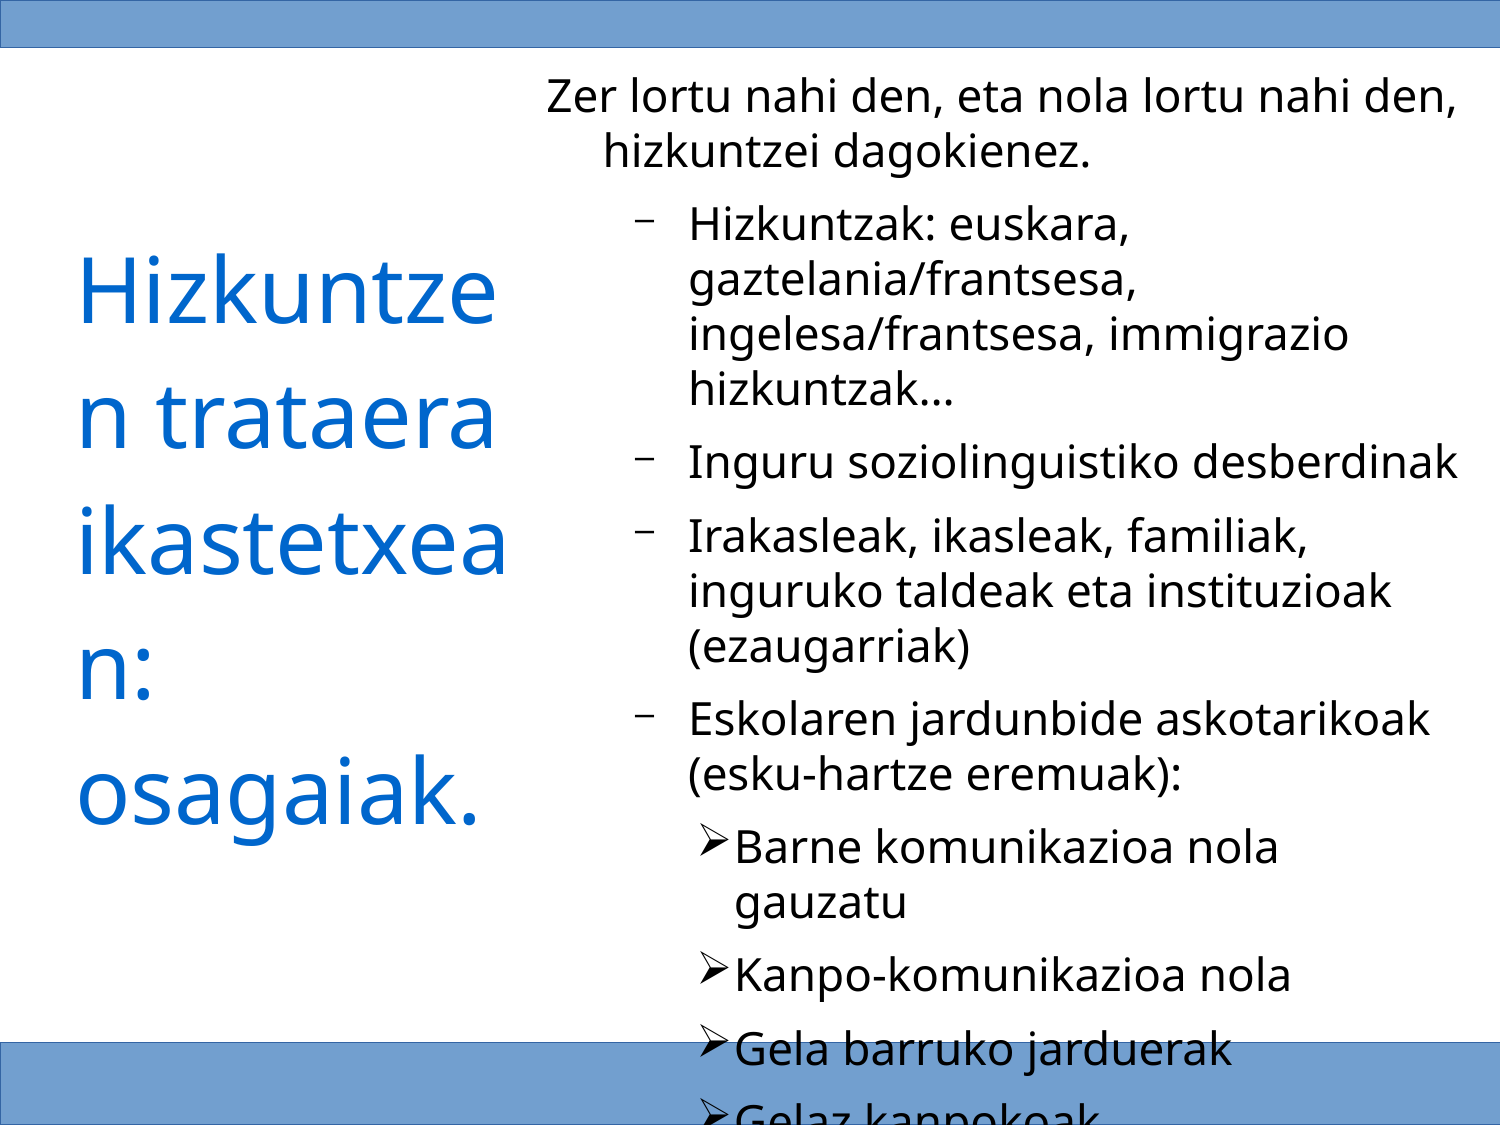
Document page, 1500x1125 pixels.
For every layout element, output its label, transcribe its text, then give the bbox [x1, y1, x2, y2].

title Hizkuntzen trataera ikastetxean: osagaiak. [75, 37, 532, 1040]
list Zer lortu nahi den, eta nola lortu nahi den, hizkuntzei dagokienez. Hizkuntzak: euskara, gaztelania/frantsesa, ingelesa/frantsesa, immigrazio hizkuntzak… Inguru soziolinguistiko desberdinak Irakasleak, ikasleak, familiak, inguruko taldeak eta instituzioak (ezaugarriak) Eskolaren jardunbide askotarikoak (esku-hartze eremuak): Barne komunikazioa nola gauzatu Kanpo-komunikazioa nola Gela barruko jarduerak Gelaz kanpokoak -… [532, 59, 1477, 1005]
